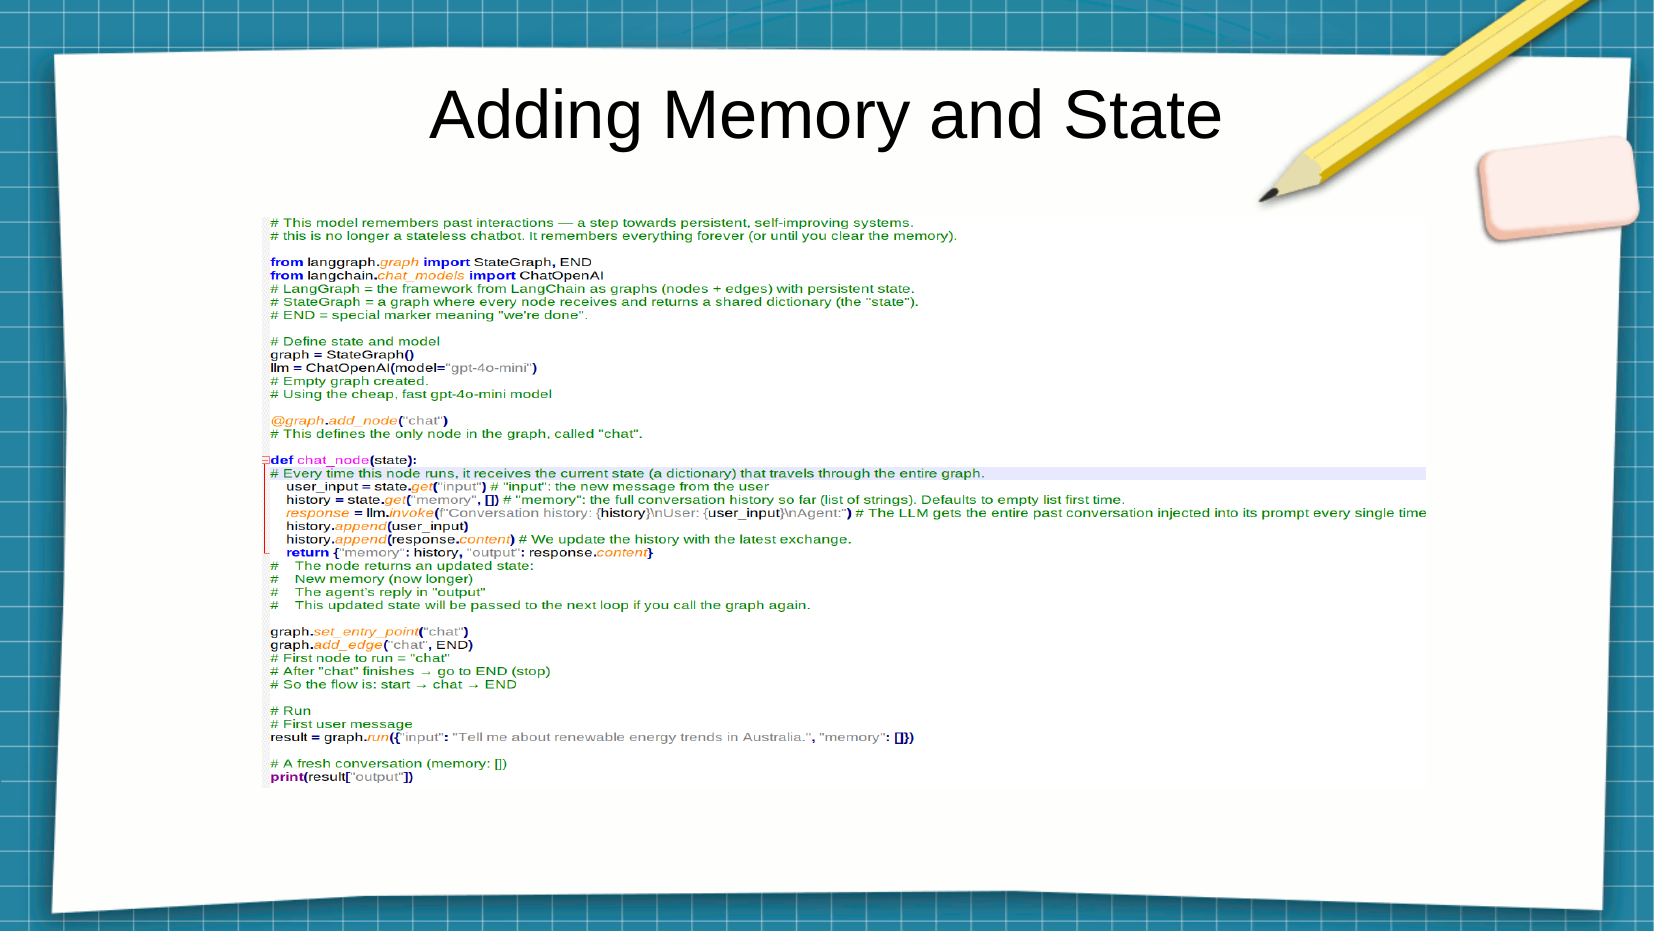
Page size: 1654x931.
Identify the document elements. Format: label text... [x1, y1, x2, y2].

title Adding Memory and State [82, 37, 1571, 193]
picture [0, 0, 1654, 931]
